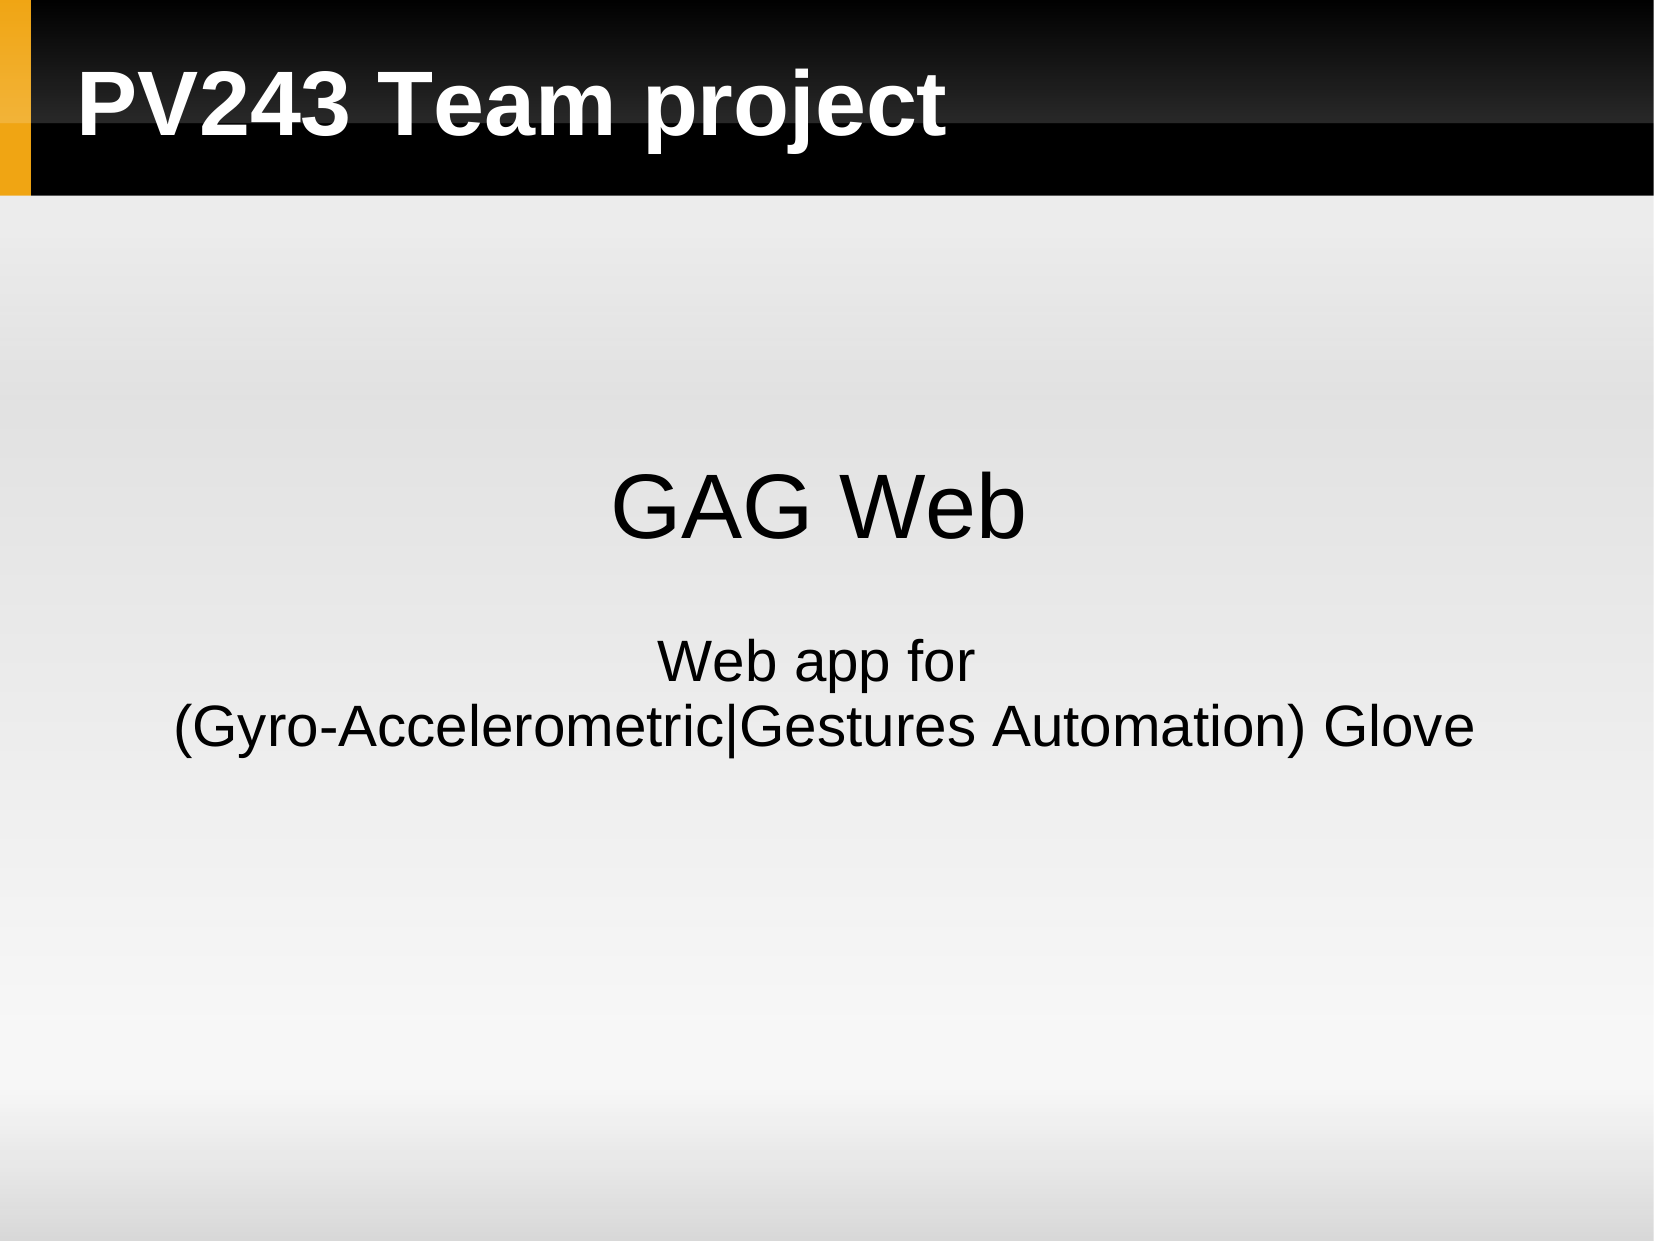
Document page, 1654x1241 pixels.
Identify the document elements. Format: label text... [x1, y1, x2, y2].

text_box Web app for (Gyro-Accelerometric|Gestures Automation) Glove [80, 600, 1570, 788]
subtitle GAG Web [75, 327, 1564, 788]
title PV243 Team project [76, 0, 1565, 208]
picture [0, 0, 1654, 1241]
